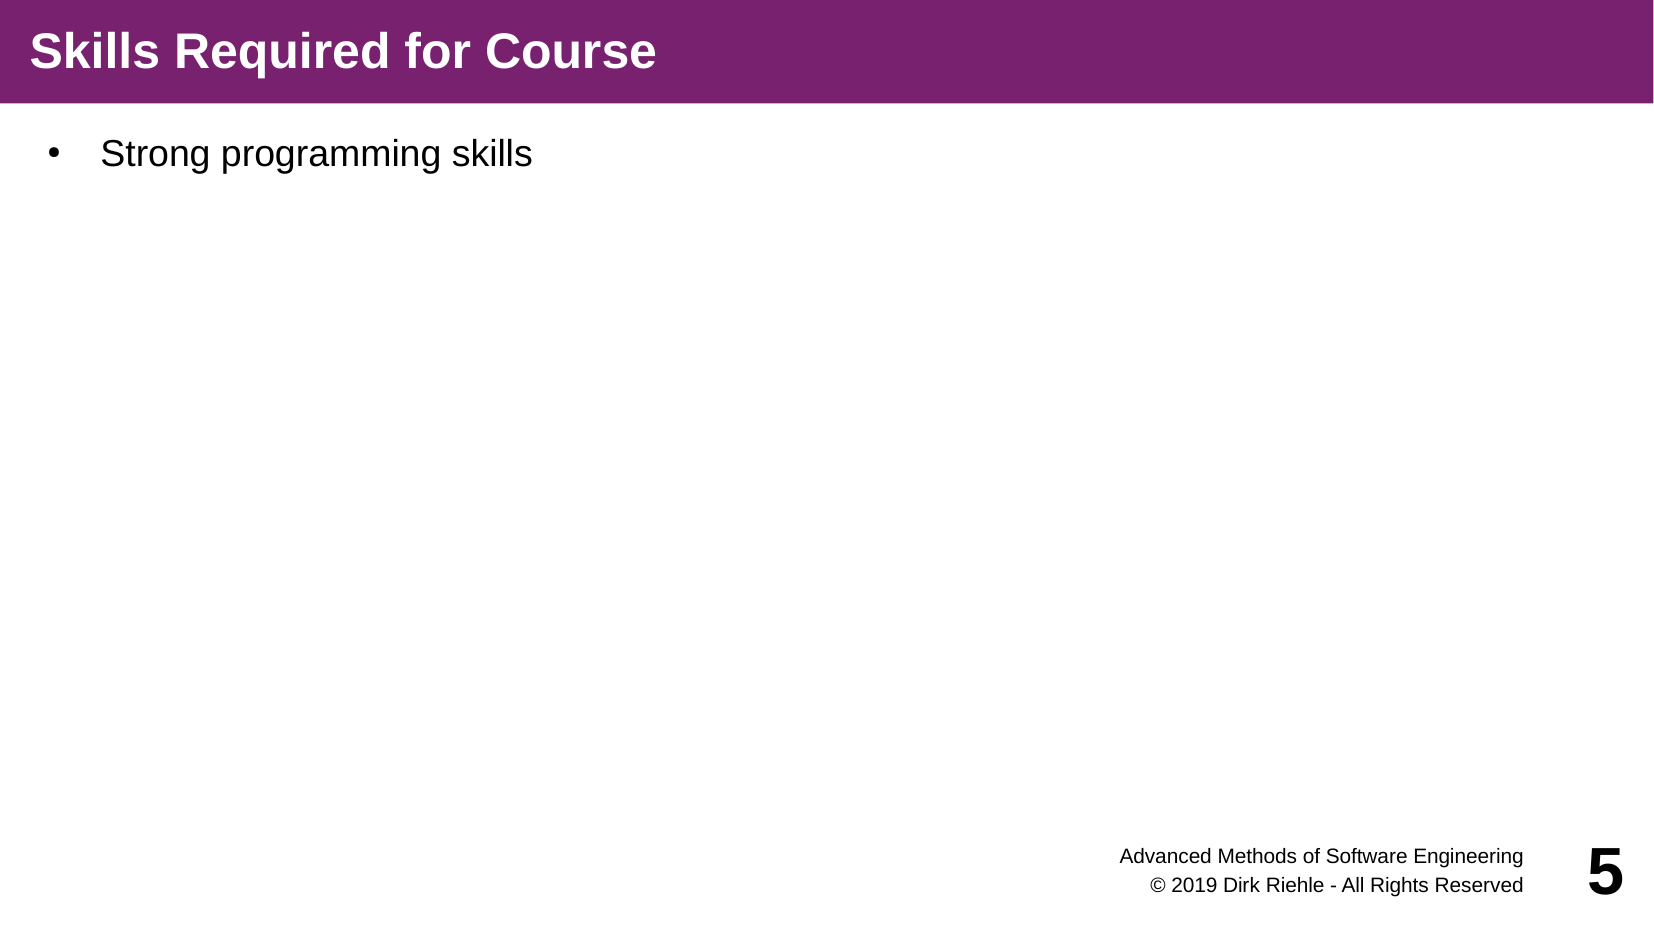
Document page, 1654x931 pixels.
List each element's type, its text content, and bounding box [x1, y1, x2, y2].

title Skills Required for Course [0, 0, 1654, 104]
list Strong programming skills [29, 132, 1625, 813]
